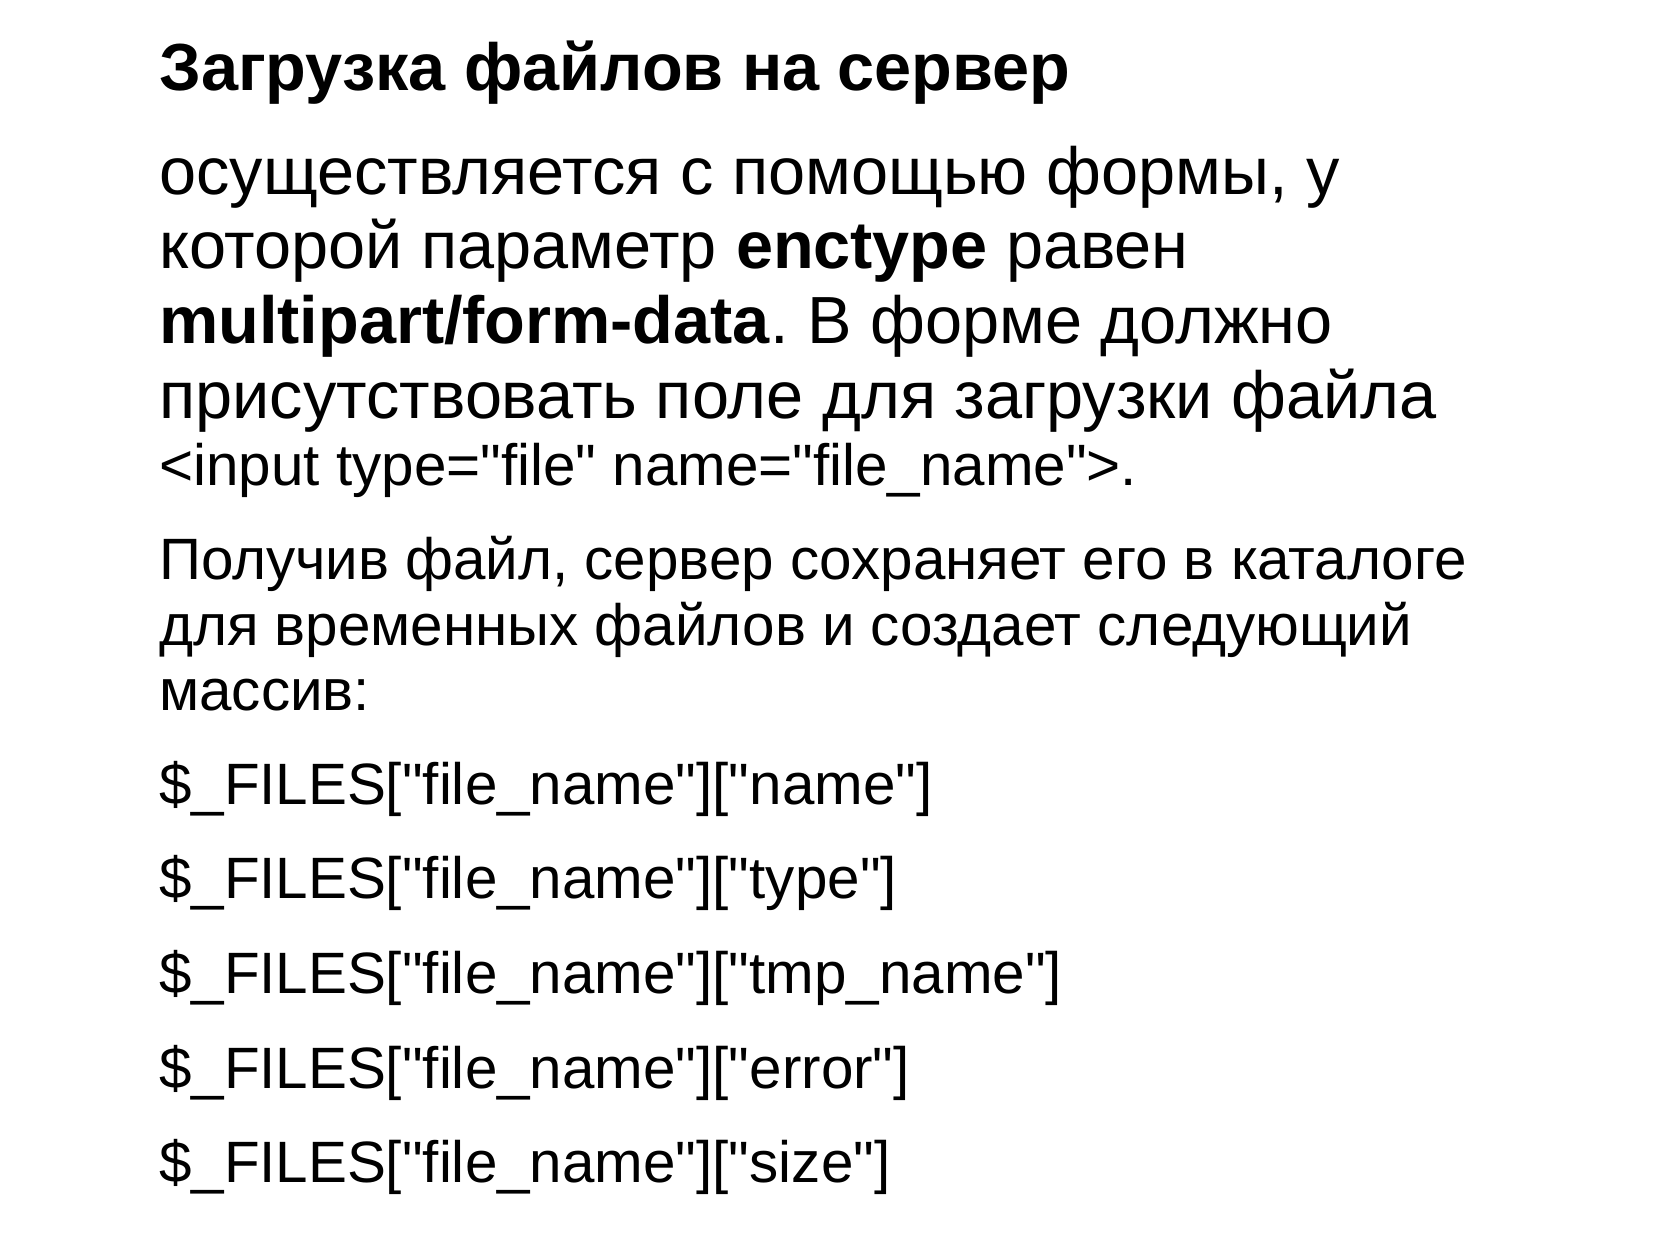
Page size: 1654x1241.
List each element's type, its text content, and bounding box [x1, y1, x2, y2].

list Загрузка файлов на сервер осуществляется с помощью формы, у которой параметр enctype равен multipart/form-data. В форме должно присутствовать поле для загрузки файла <input type="file" name="file_name">. Получив файл, сервер сохраняет его в каталоге для временных файлов и создает следующий массив: $_FILES["file_name"]["name"] $_FILES["file_name"]["type"] $_FILES["file_name"]["tmp_name"] $_FILES["file_name"]["error"] $_FILES["file_name"]["size"] [88, 29, 1577, 1209]
